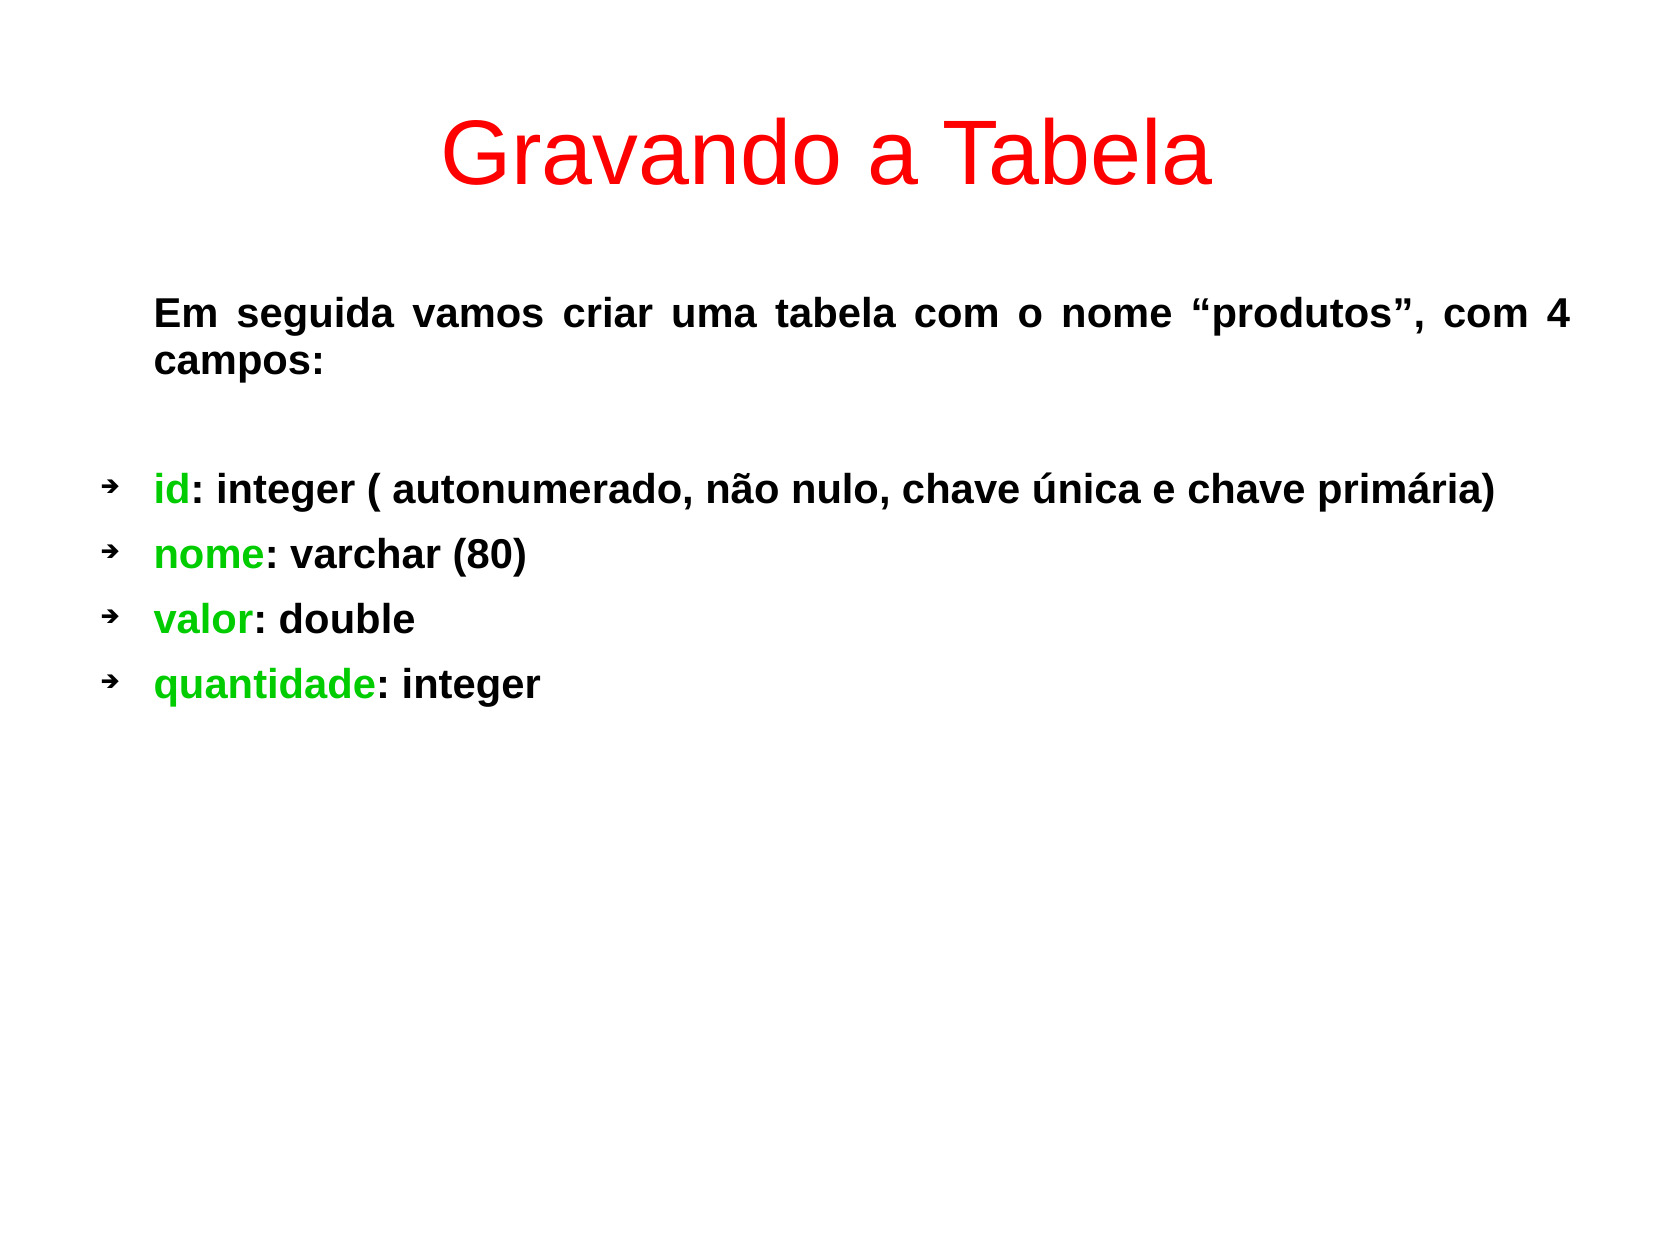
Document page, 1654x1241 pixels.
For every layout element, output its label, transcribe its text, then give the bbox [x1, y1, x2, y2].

title Gravando a Tabela [82, 49, 1571, 257]
list Em seguida vamos criar uma tabela com o nome “produtos”, com 4 campos: id: integer ( autonumerado, não nulo, chave única e chave primária) nome: varchar (80) valor: double quantidade: integer [82, 290, 1571, 1010]
